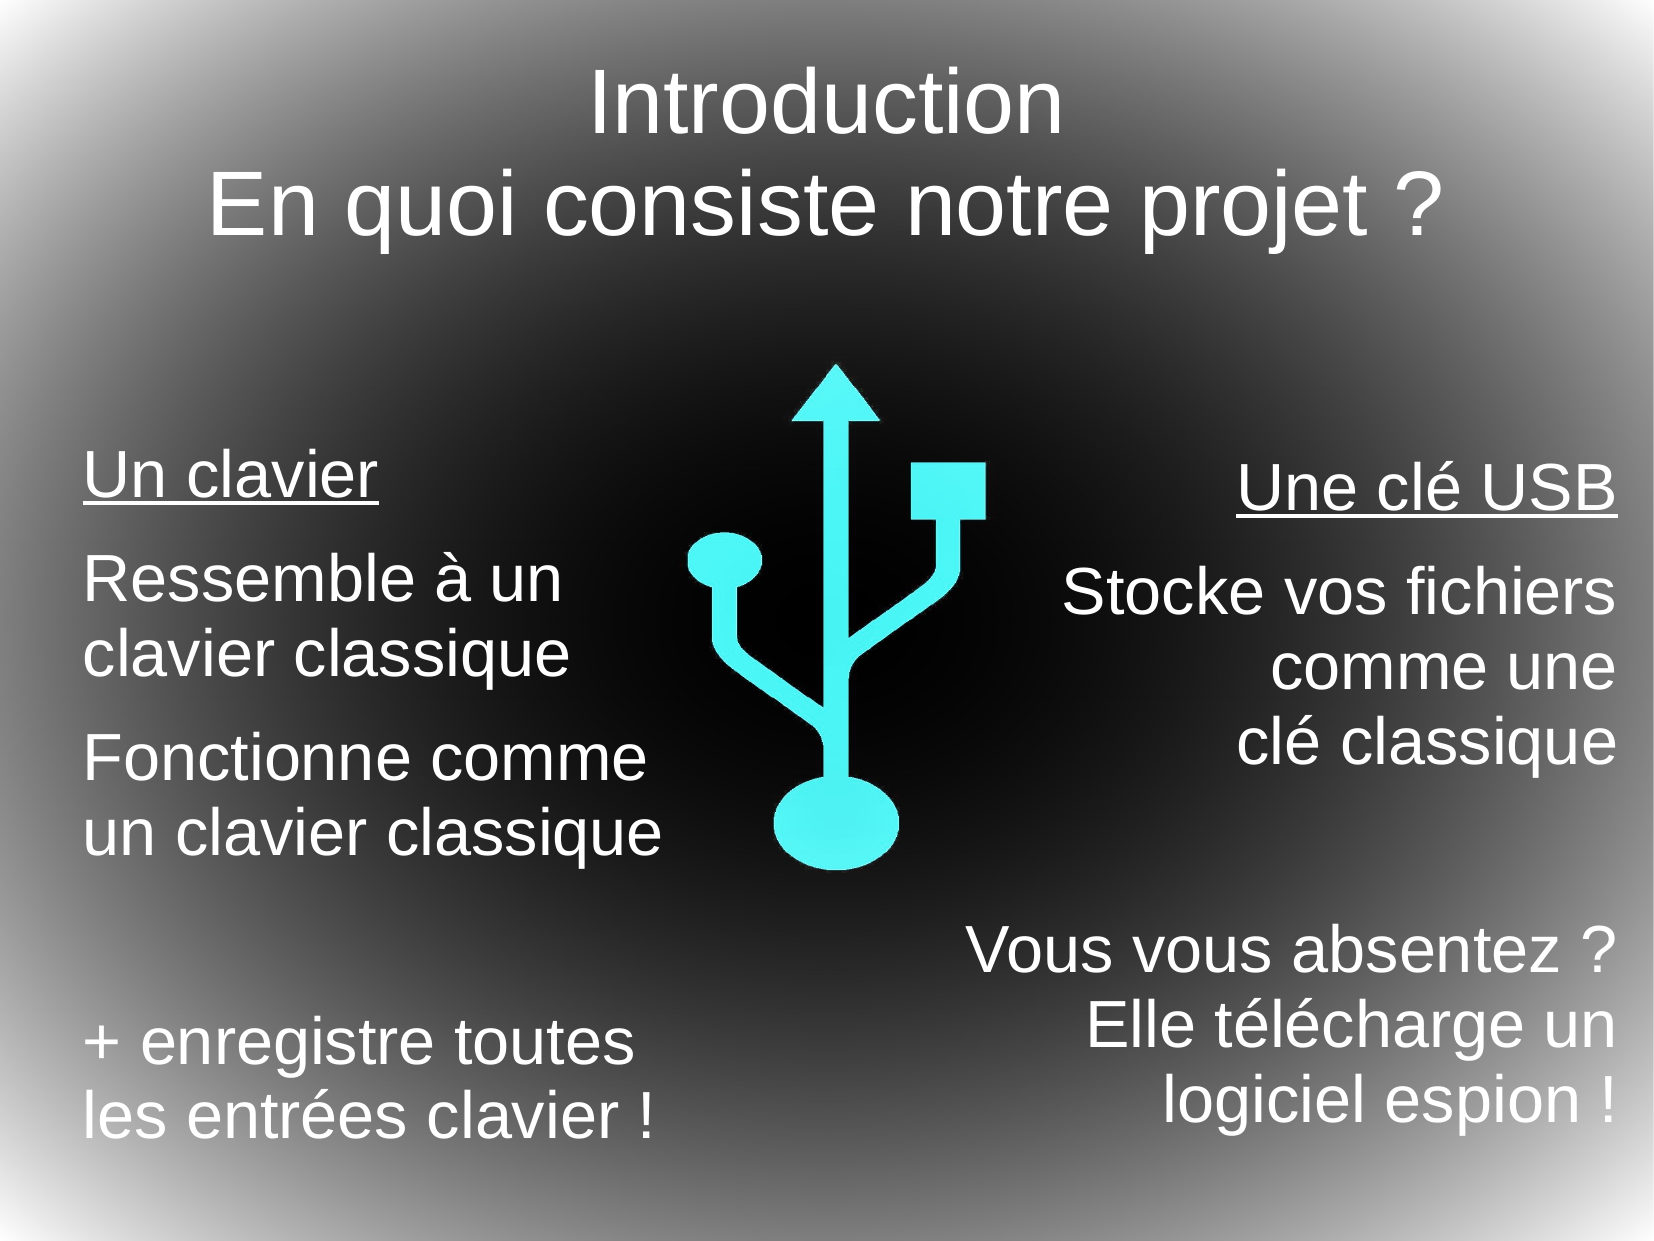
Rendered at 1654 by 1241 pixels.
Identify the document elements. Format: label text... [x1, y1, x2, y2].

list Un clavier Ressemble à un clavier classique Fonctionne comme un clavier classique + enregistre toutes les entrées clavier ! [11, 437, 733, 1157]
list Une clé USB Stocke vos fichiers comme une clé classique Vous vous absentez ? Elle télécharge un logiciel espion ! [793, 450, 1619, 1170]
title Introduction En quoi consiste notre projet ? [82, 49, 1571, 257]
picture [0, 0, 1654, 1241]
